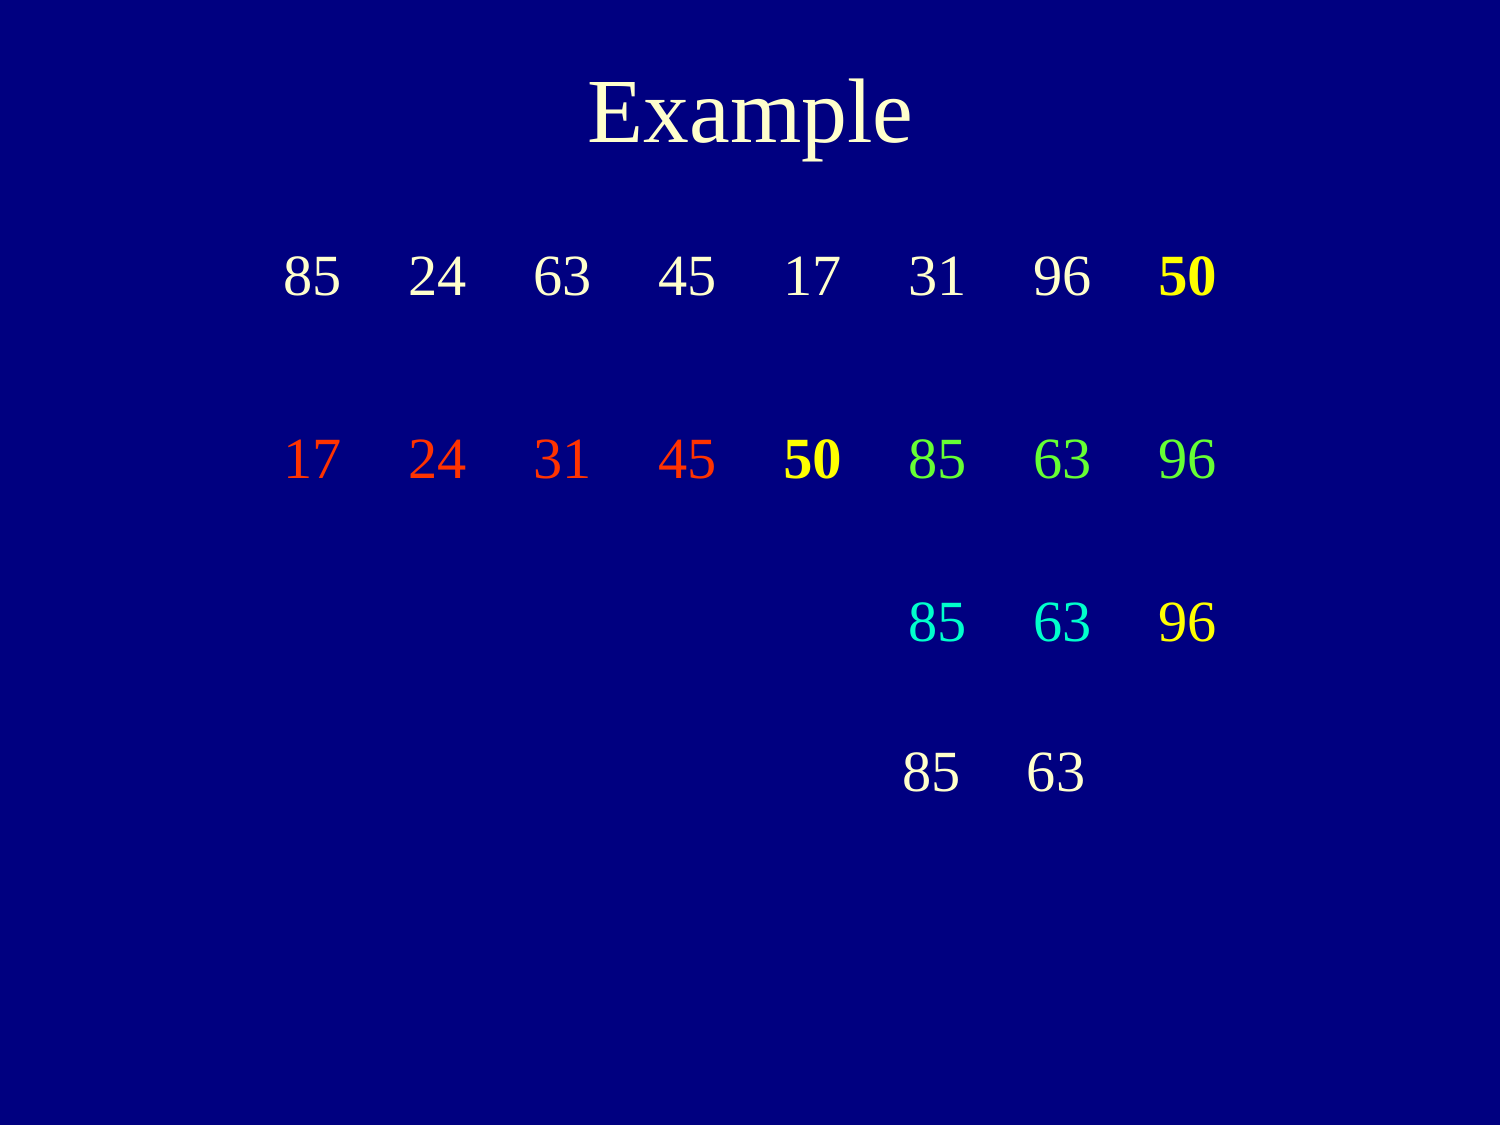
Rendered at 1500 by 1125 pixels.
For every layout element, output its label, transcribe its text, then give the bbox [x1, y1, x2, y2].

table_header 24 [375, 413, 500, 512]
table_header 31 [875, 229, 1000, 325]
table_header 85 [250, 229, 375, 325]
table_header 63 [500, 229, 625, 325]
table_header 45 [625, 229, 750, 325]
title Example [22, 43, 1480, 169]
table_header 96 [1125, 575, 1250, 675]
table_header 63 [987, 725, 1125, 825]
table_header 85 [875, 725, 987, 825]
table_header 17 [250, 413, 375, 512]
table_header 24 [375, 229, 500, 325]
table_header 96 [1125, 413, 1250, 512]
table_header 50 [1125, 229, 1250, 325]
table_header 85 [875, 575, 1000, 675]
table_header 31 [500, 413, 625, 512]
table_header 50 [750, 413, 875, 512]
table_header 96 [1000, 229, 1125, 325]
table_header 85 [875, 413, 1000, 512]
table_header 45 [625, 413, 750, 512]
table_header 63 [1000, 413, 1125, 512]
table_header 17 [750, 229, 875, 325]
table_header 63 [1000, 575, 1125, 675]
